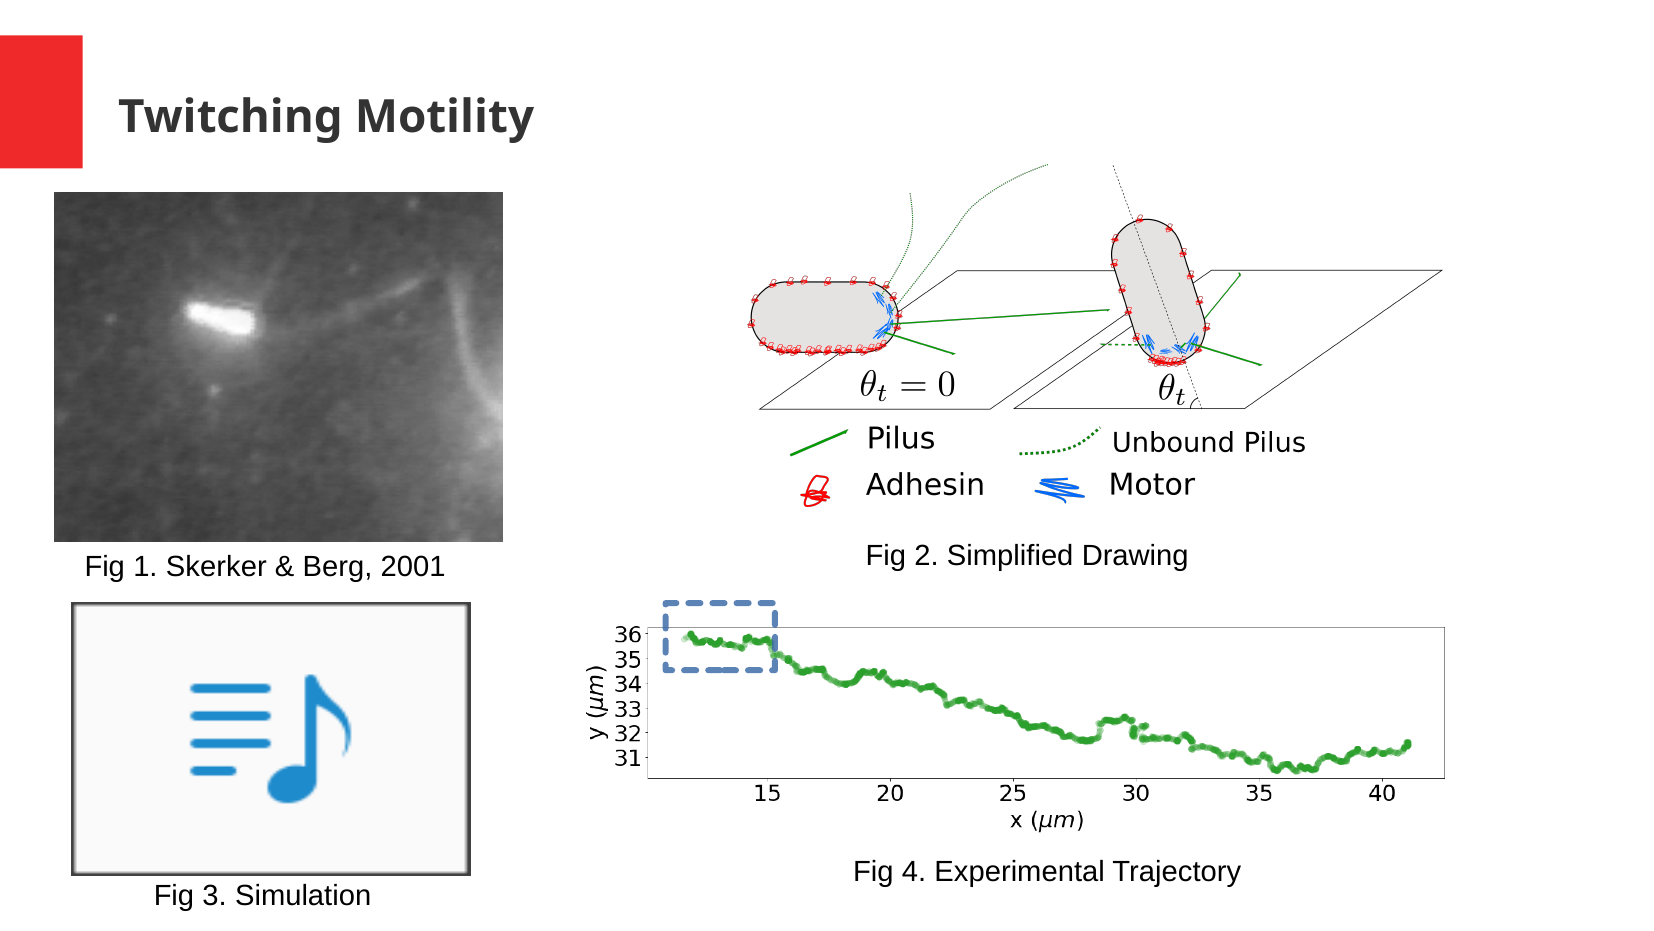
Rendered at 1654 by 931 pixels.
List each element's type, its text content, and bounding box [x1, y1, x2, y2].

picture [747, 164, 1443, 507]
text_box Fig 2. Simplified Drawing [850, 531, 1409, 580]
text_box Fig 4. Experimental Trajectory [838, 847, 1397, 895]
text_box Fig 3. Simulation [138, 871, 413, 920]
picture [580, 620, 1449, 838]
text_box [54, 192, 503, 543]
text_box [70, 601, 472, 878]
title Twitching Motility [118, 37, 1571, 193]
text_box Fig 1. Skerker & Berg, 2001 [69, 542, 628, 591]
